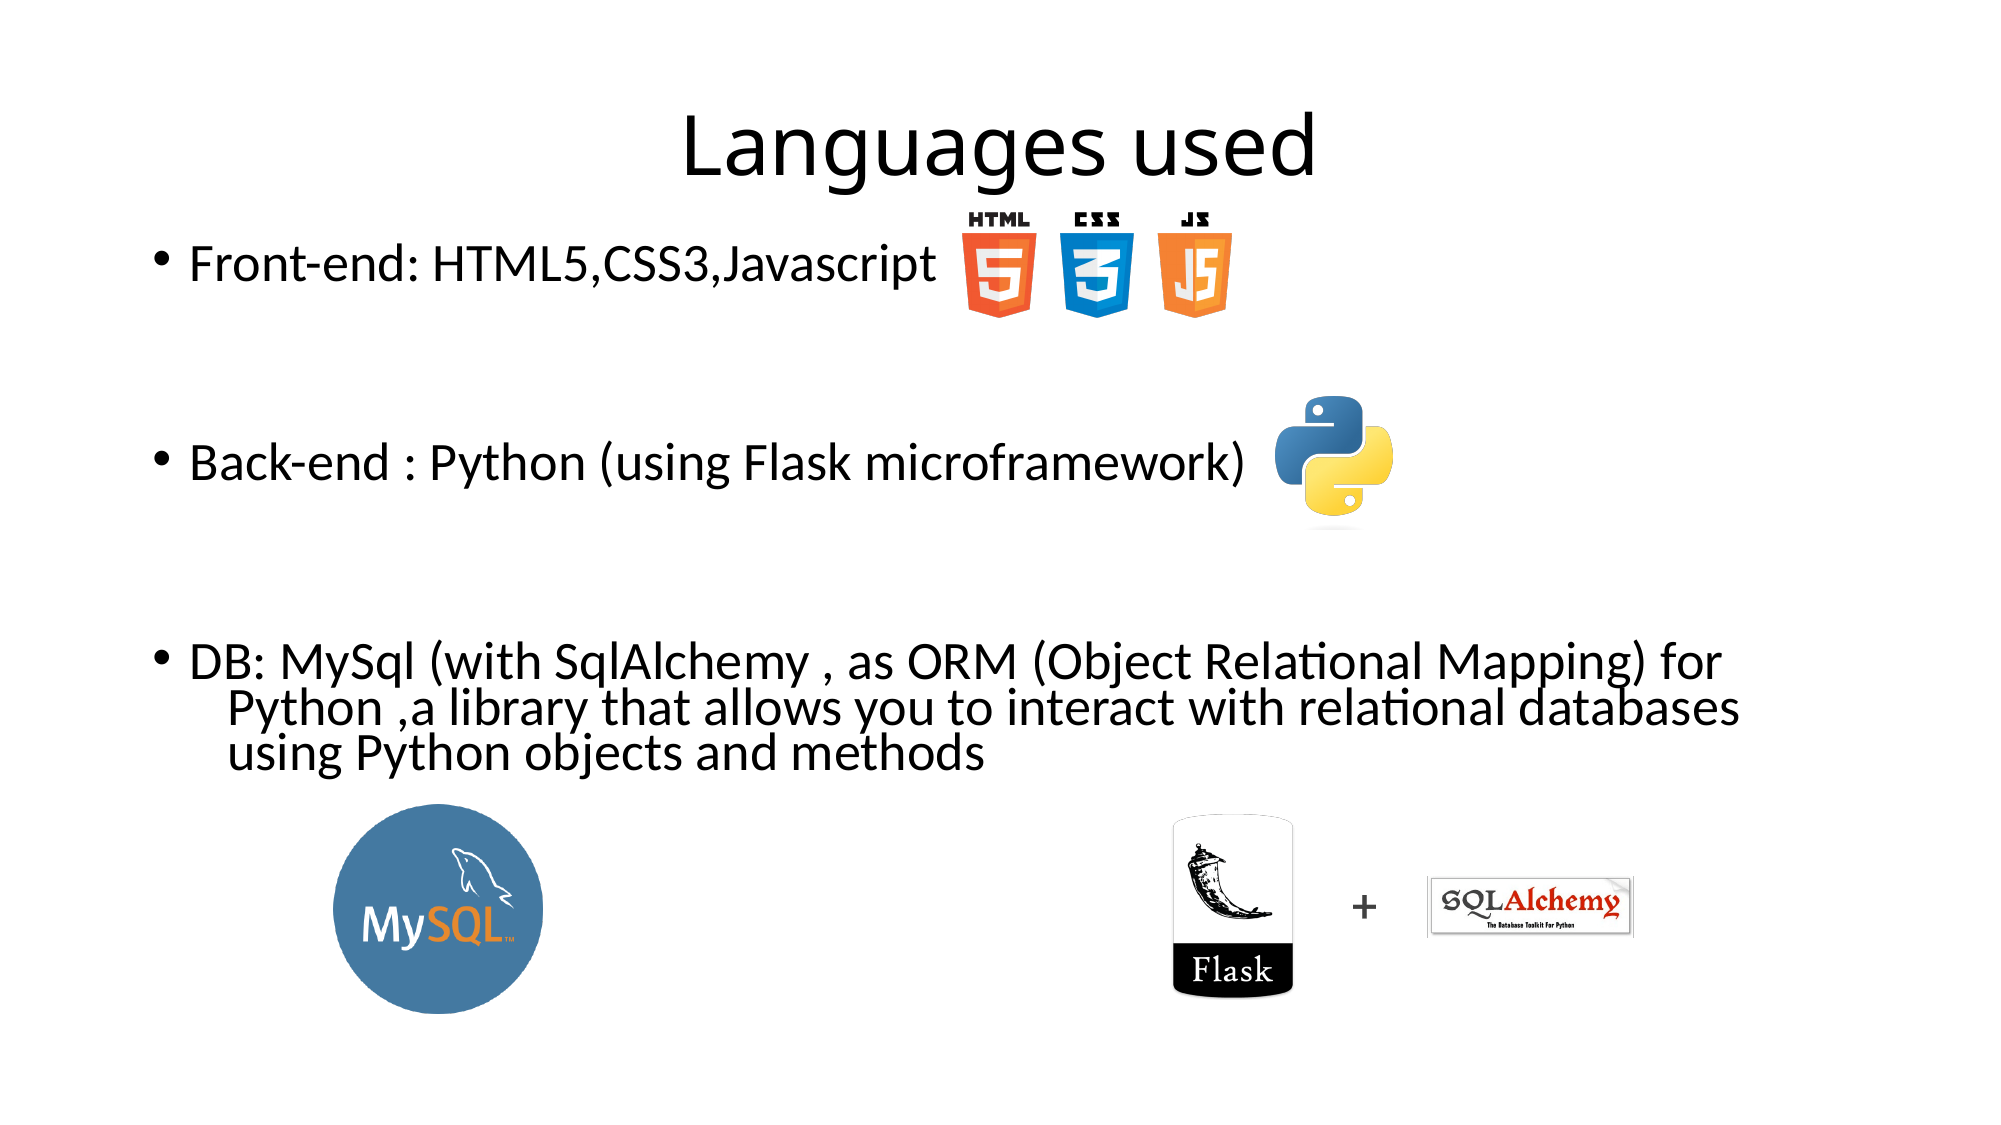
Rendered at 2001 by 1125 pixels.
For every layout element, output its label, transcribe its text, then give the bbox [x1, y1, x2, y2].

picture [1275, 397, 1397, 530]
list Front-end: HTML5,CSS3,Javascript Back-end : Python (using Flask microframework) DB: MySql (with SqlAlchemy , as ORM (Object Relational Mapping) for Python ,a library that allows you to interact with relational databases using Python objects and methods [137, 237, 1863, 1014]
picture [333, 804, 543, 1014]
picture [962, 212, 1232, 318]
picture [1127, 766, 1667, 1066]
title Languages used [137, 59, 1863, 237]
